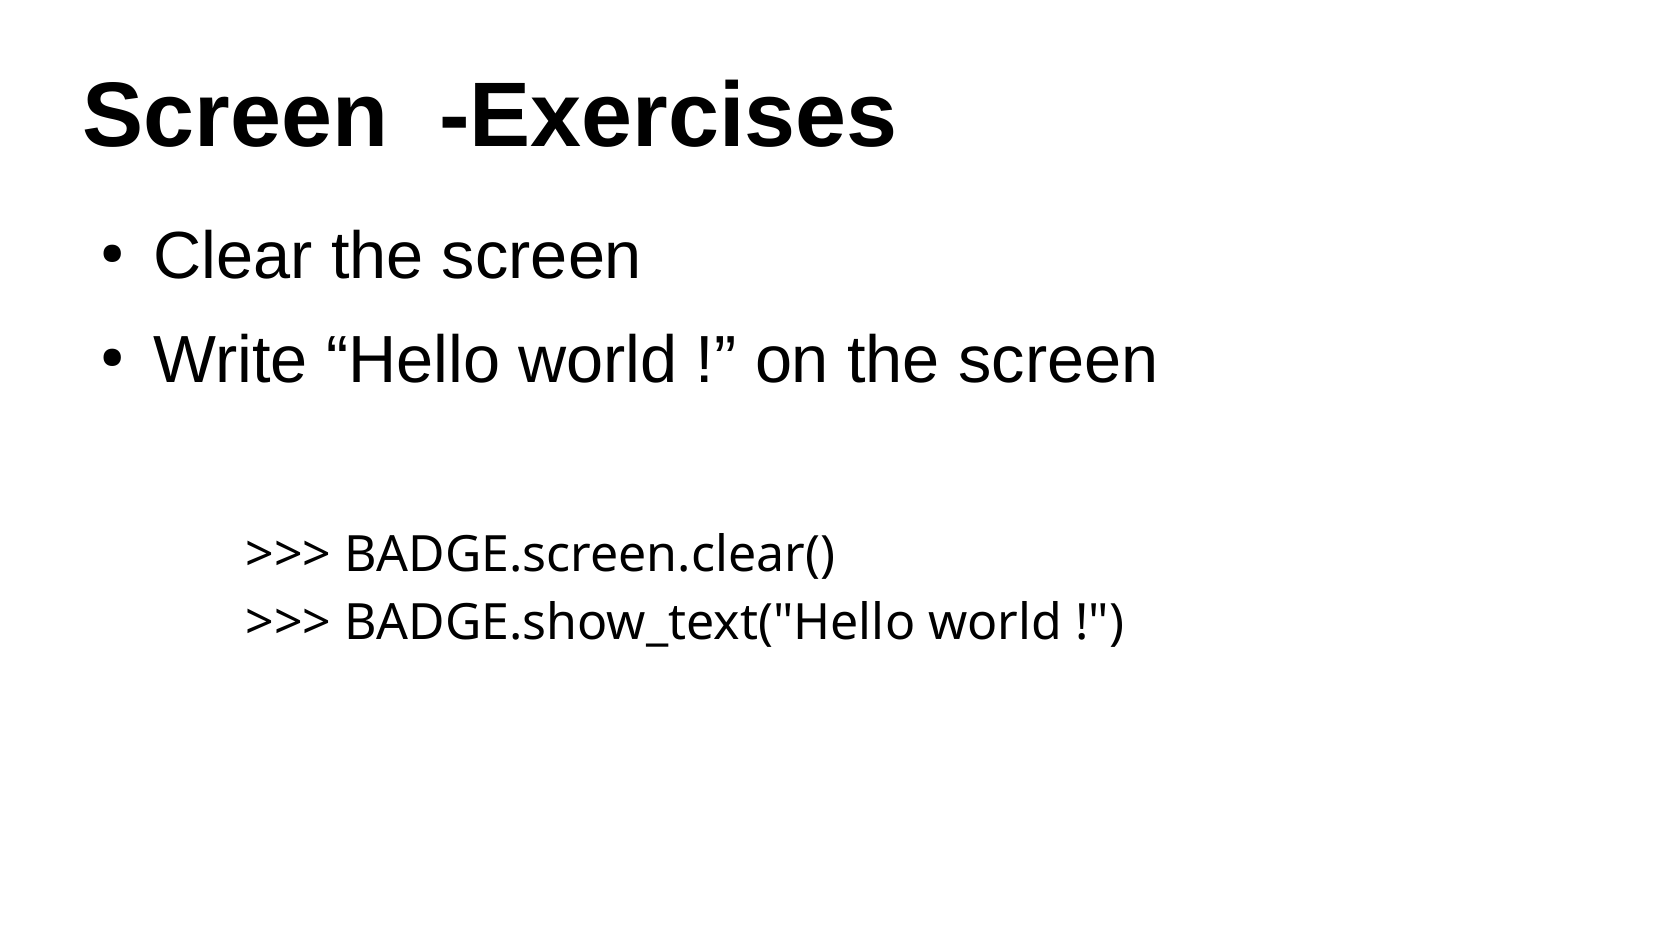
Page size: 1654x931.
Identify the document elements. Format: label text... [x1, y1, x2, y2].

text_box >>> BADGE.screen.clear() >>> BADGE.show_text("Hello world !") [230, 510, 1423, 676]
title Screen -Exercises [82, 37, 1571, 193]
list Clear the screen Write “Hello world !” on the screen [82, 217, 1571, 475]
